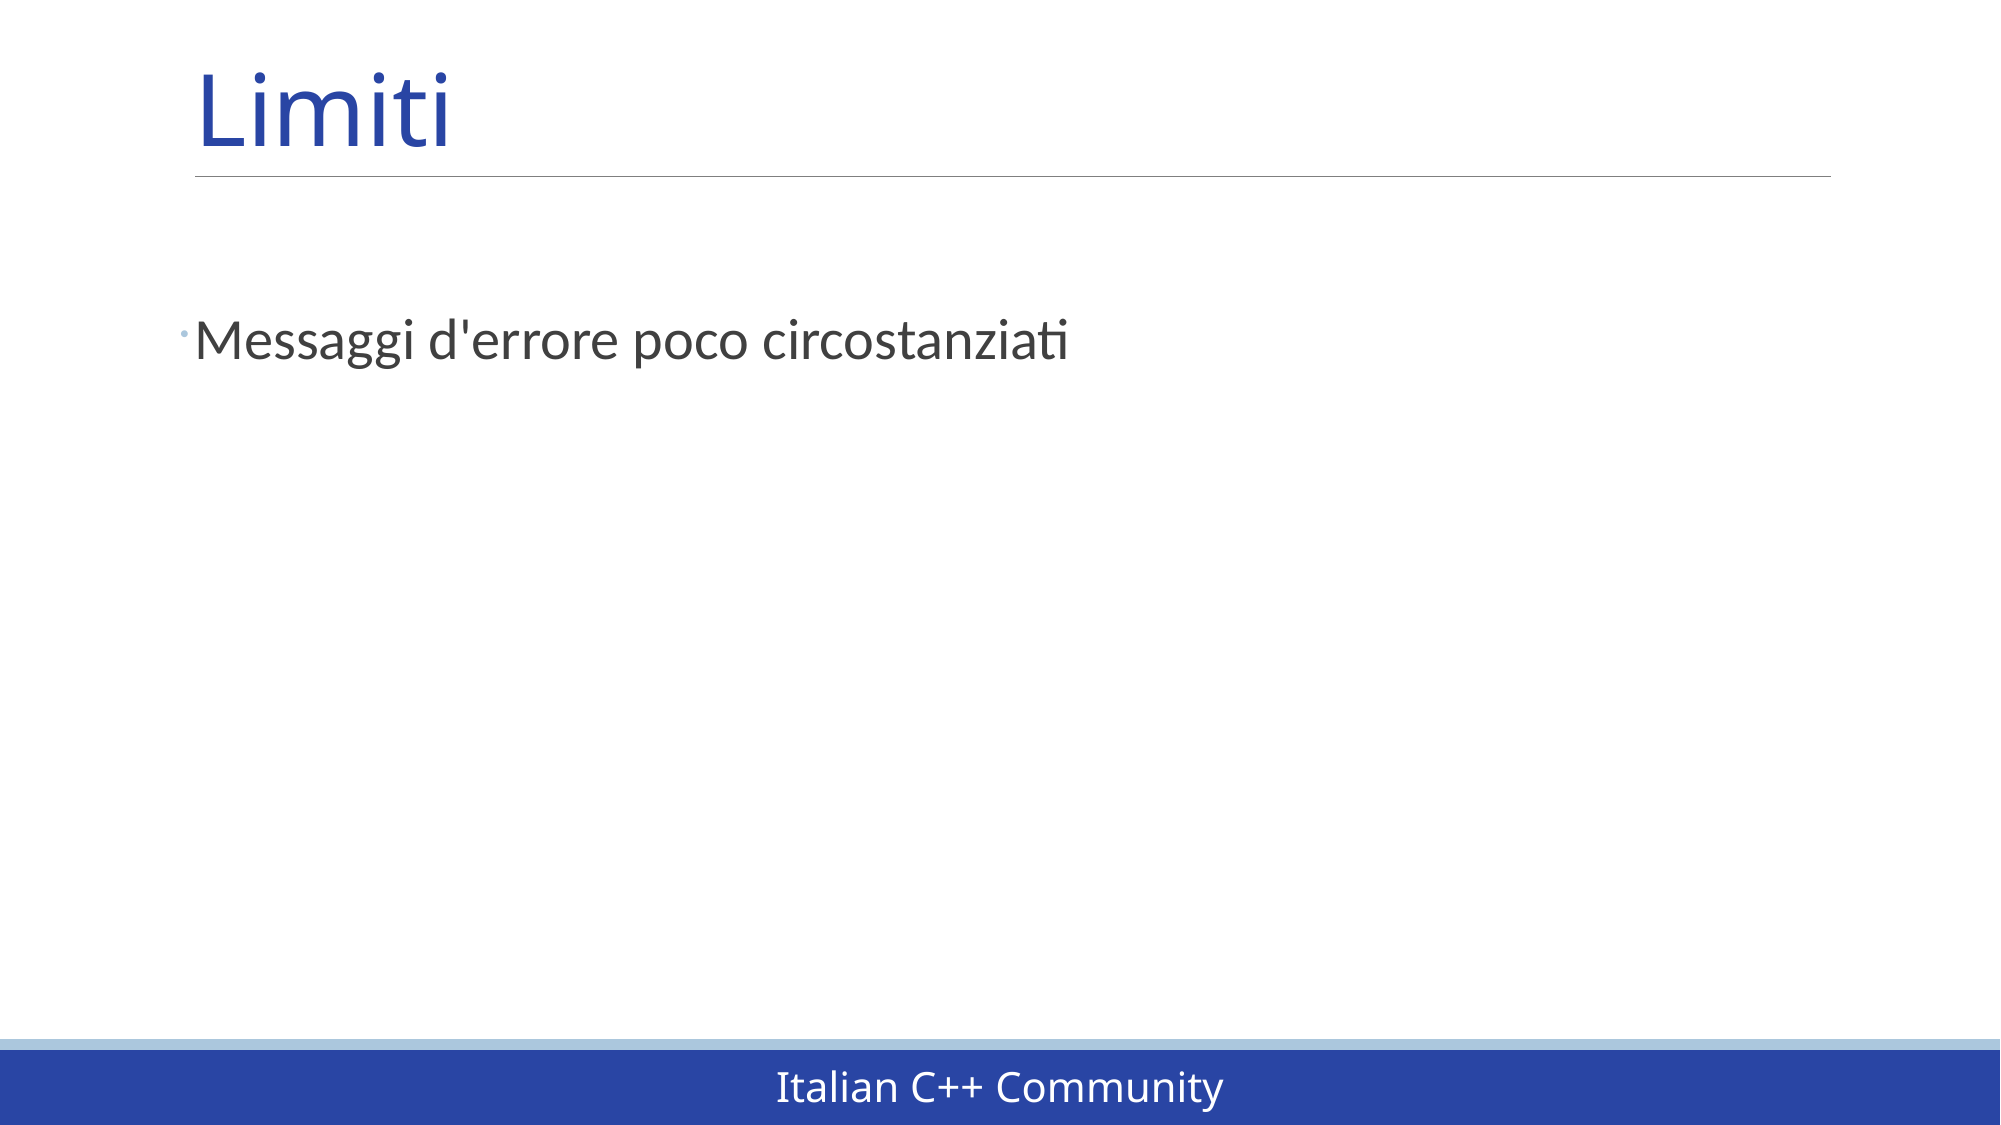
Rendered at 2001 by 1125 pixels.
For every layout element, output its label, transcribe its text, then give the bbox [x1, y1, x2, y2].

list Messaggi d'errore poco circostanziati [179, 202, 1830, 1011]
title Limiti [179, 2, 1830, 175]
